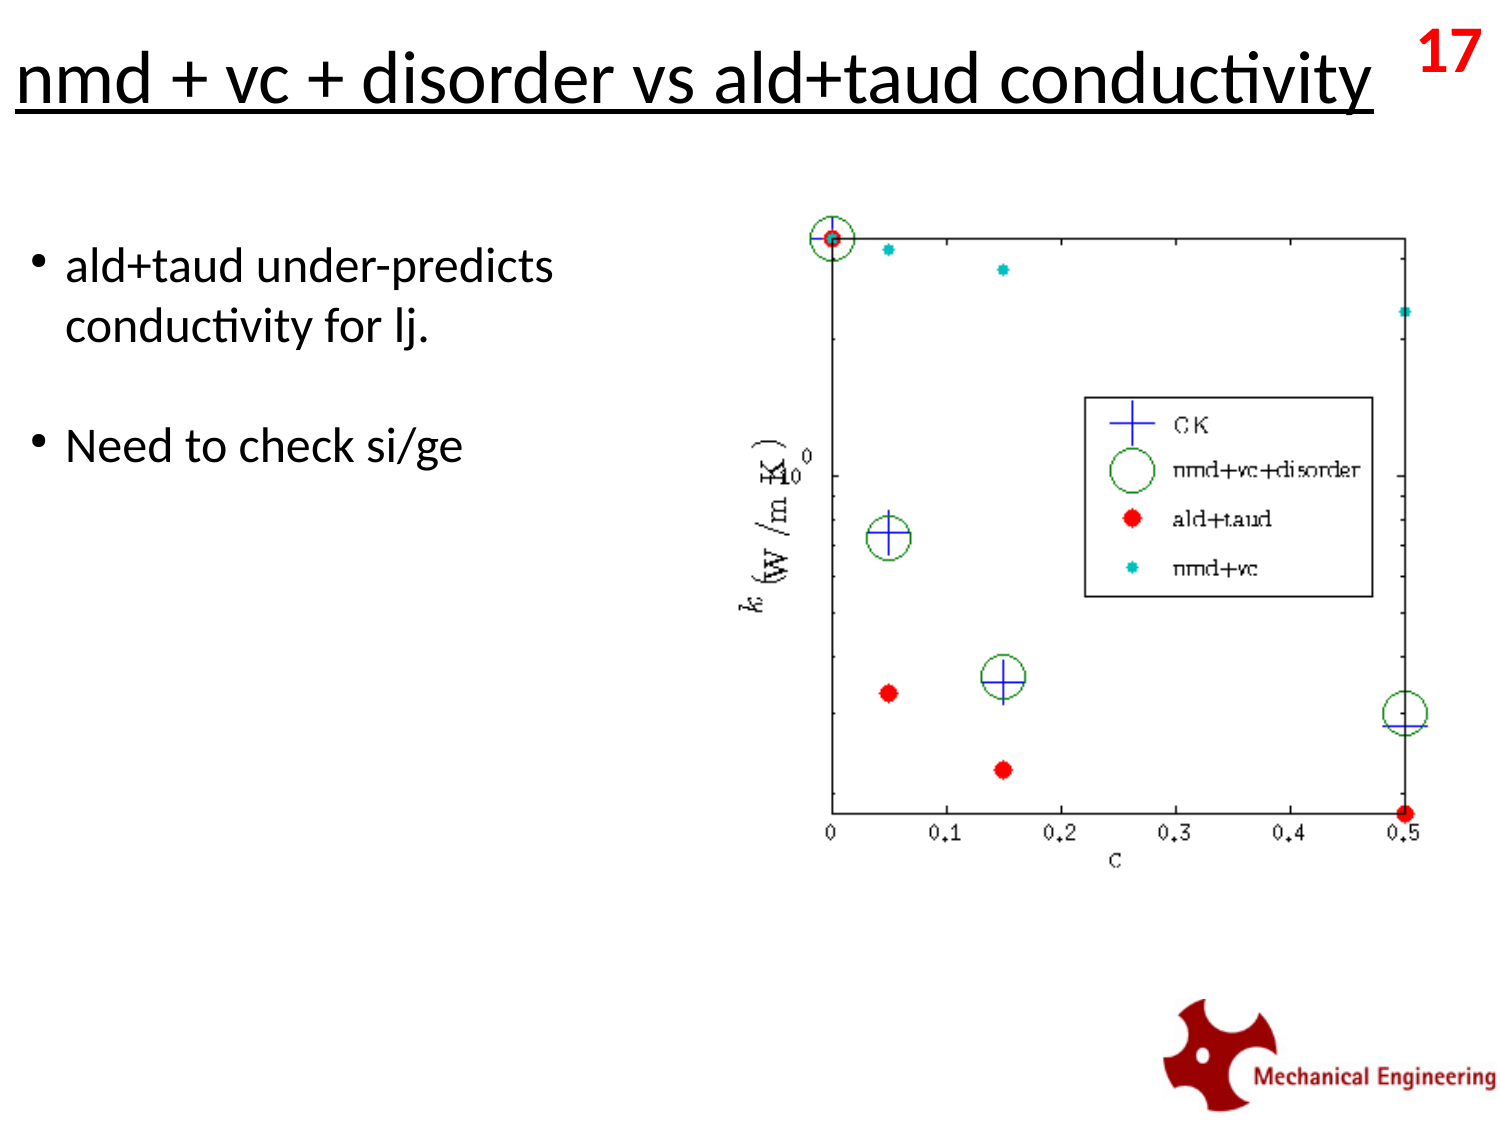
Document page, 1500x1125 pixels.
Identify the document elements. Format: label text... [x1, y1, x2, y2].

title nmd + vc + disorder vs ald+taud conductivity [0, 0, 1411, 168]
text_box ald+taud under-predicts conductivity for lj. Need to check si/ge [15, 225, 706, 480]
picture [1162, 999, 1497, 1113]
picture [710, 189, 1500, 890]
text_box 17 [1401, 0, 1499, 93]
